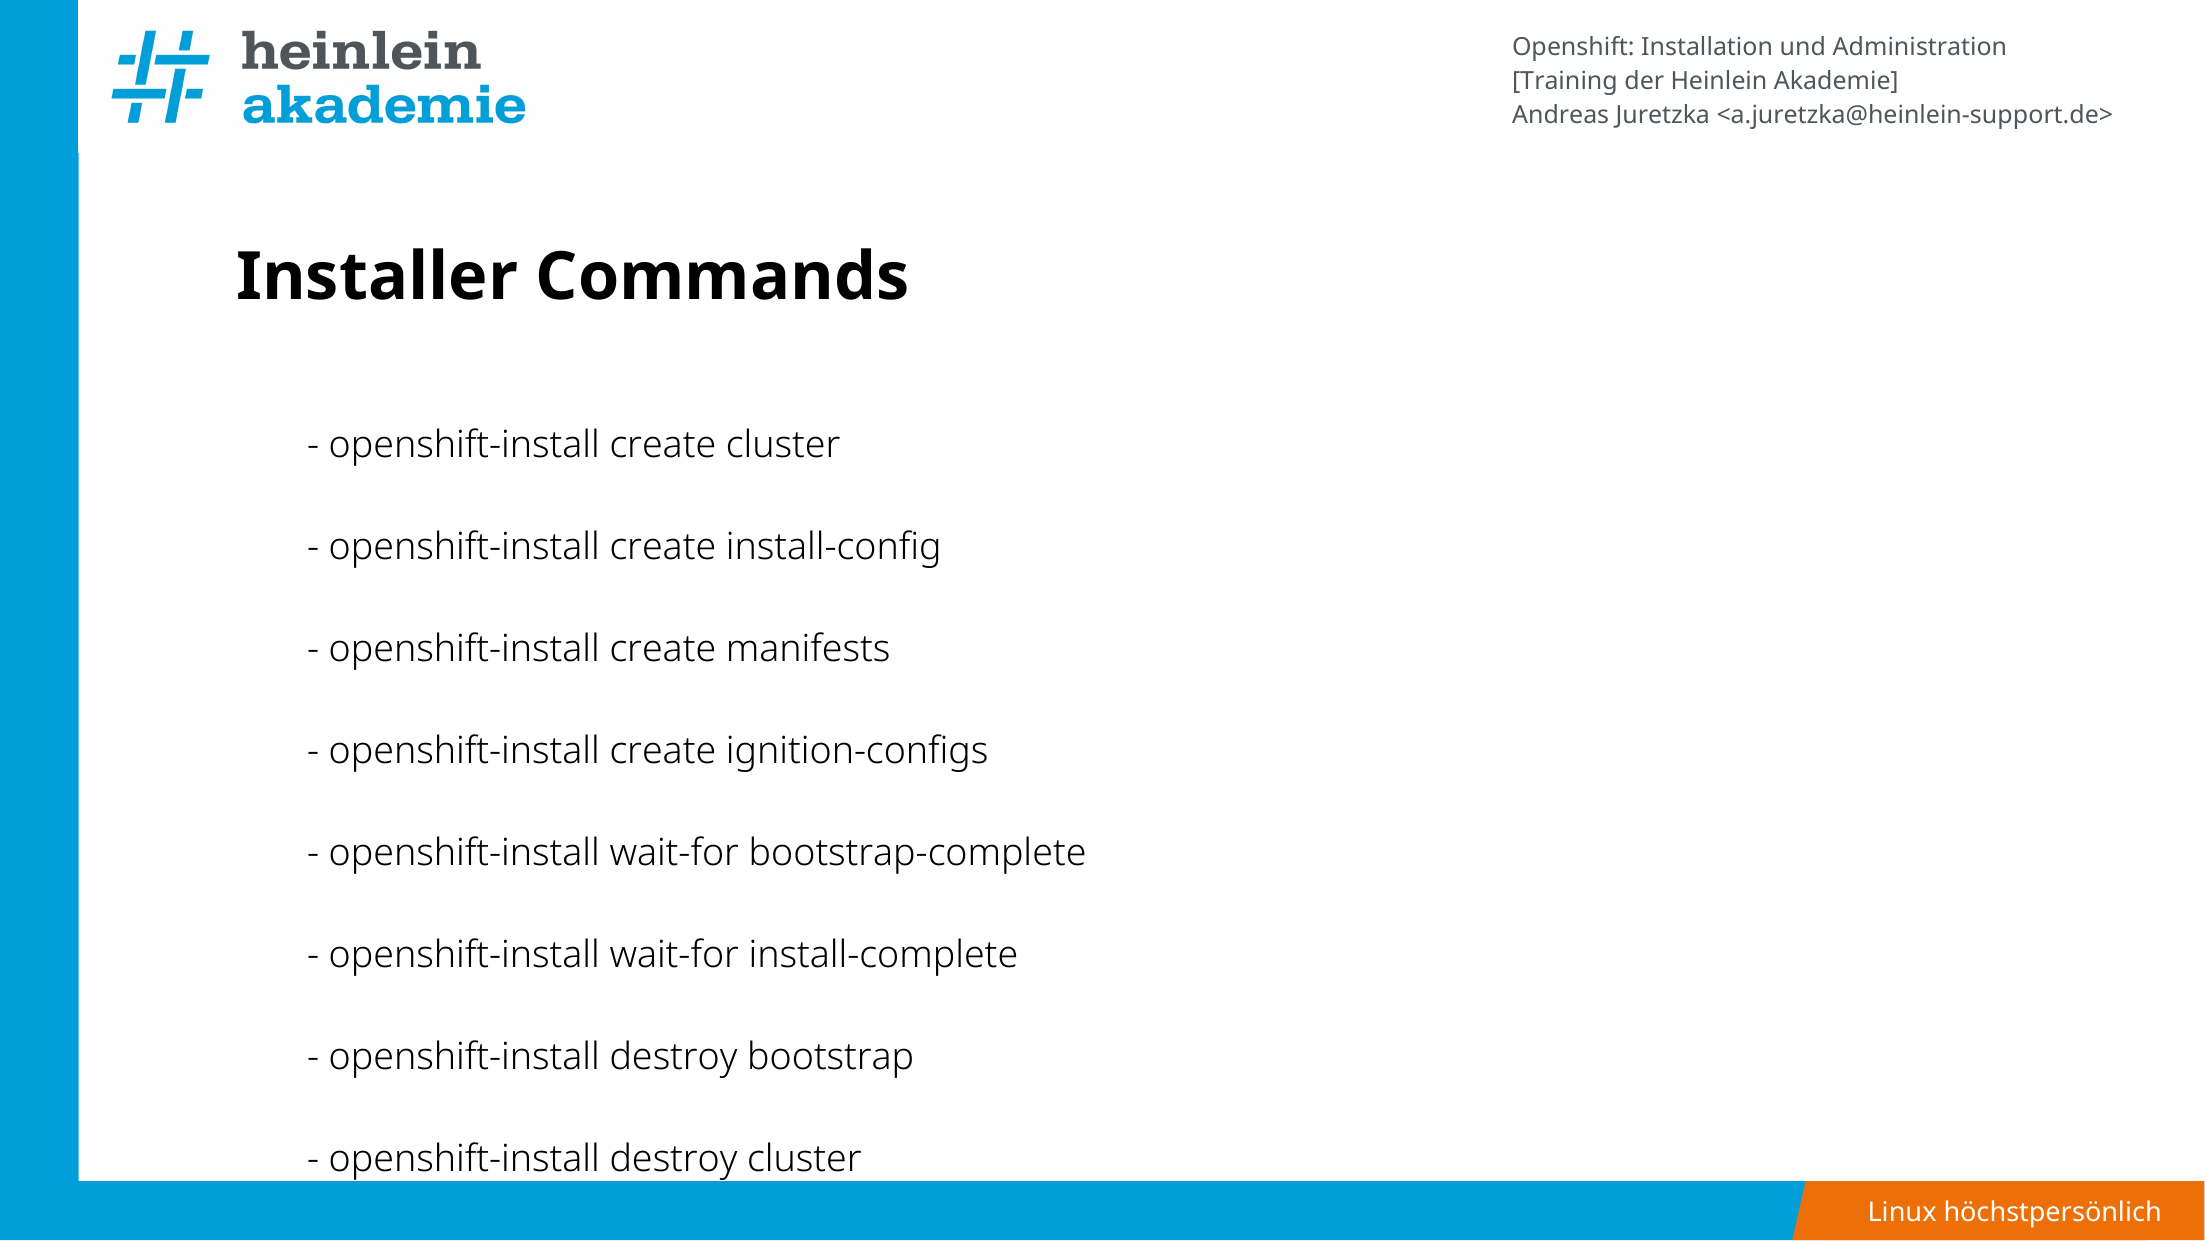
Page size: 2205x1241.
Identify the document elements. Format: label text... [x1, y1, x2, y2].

title Installer Commands [236, 182, 1979, 319]
picture [79, 0, 558, 153]
list - openshift-install create cluster - openshift-install create install-conﬁg - openshift-install create manifests - openshift-install create ignition-conﬁgs - openshift-install wait-for bootstrap-complete - openshift-install wait-for install-complete - openshift-install destroy bootstrap - openshift-install destroy cluster [236, 417, 2038, 1120]
